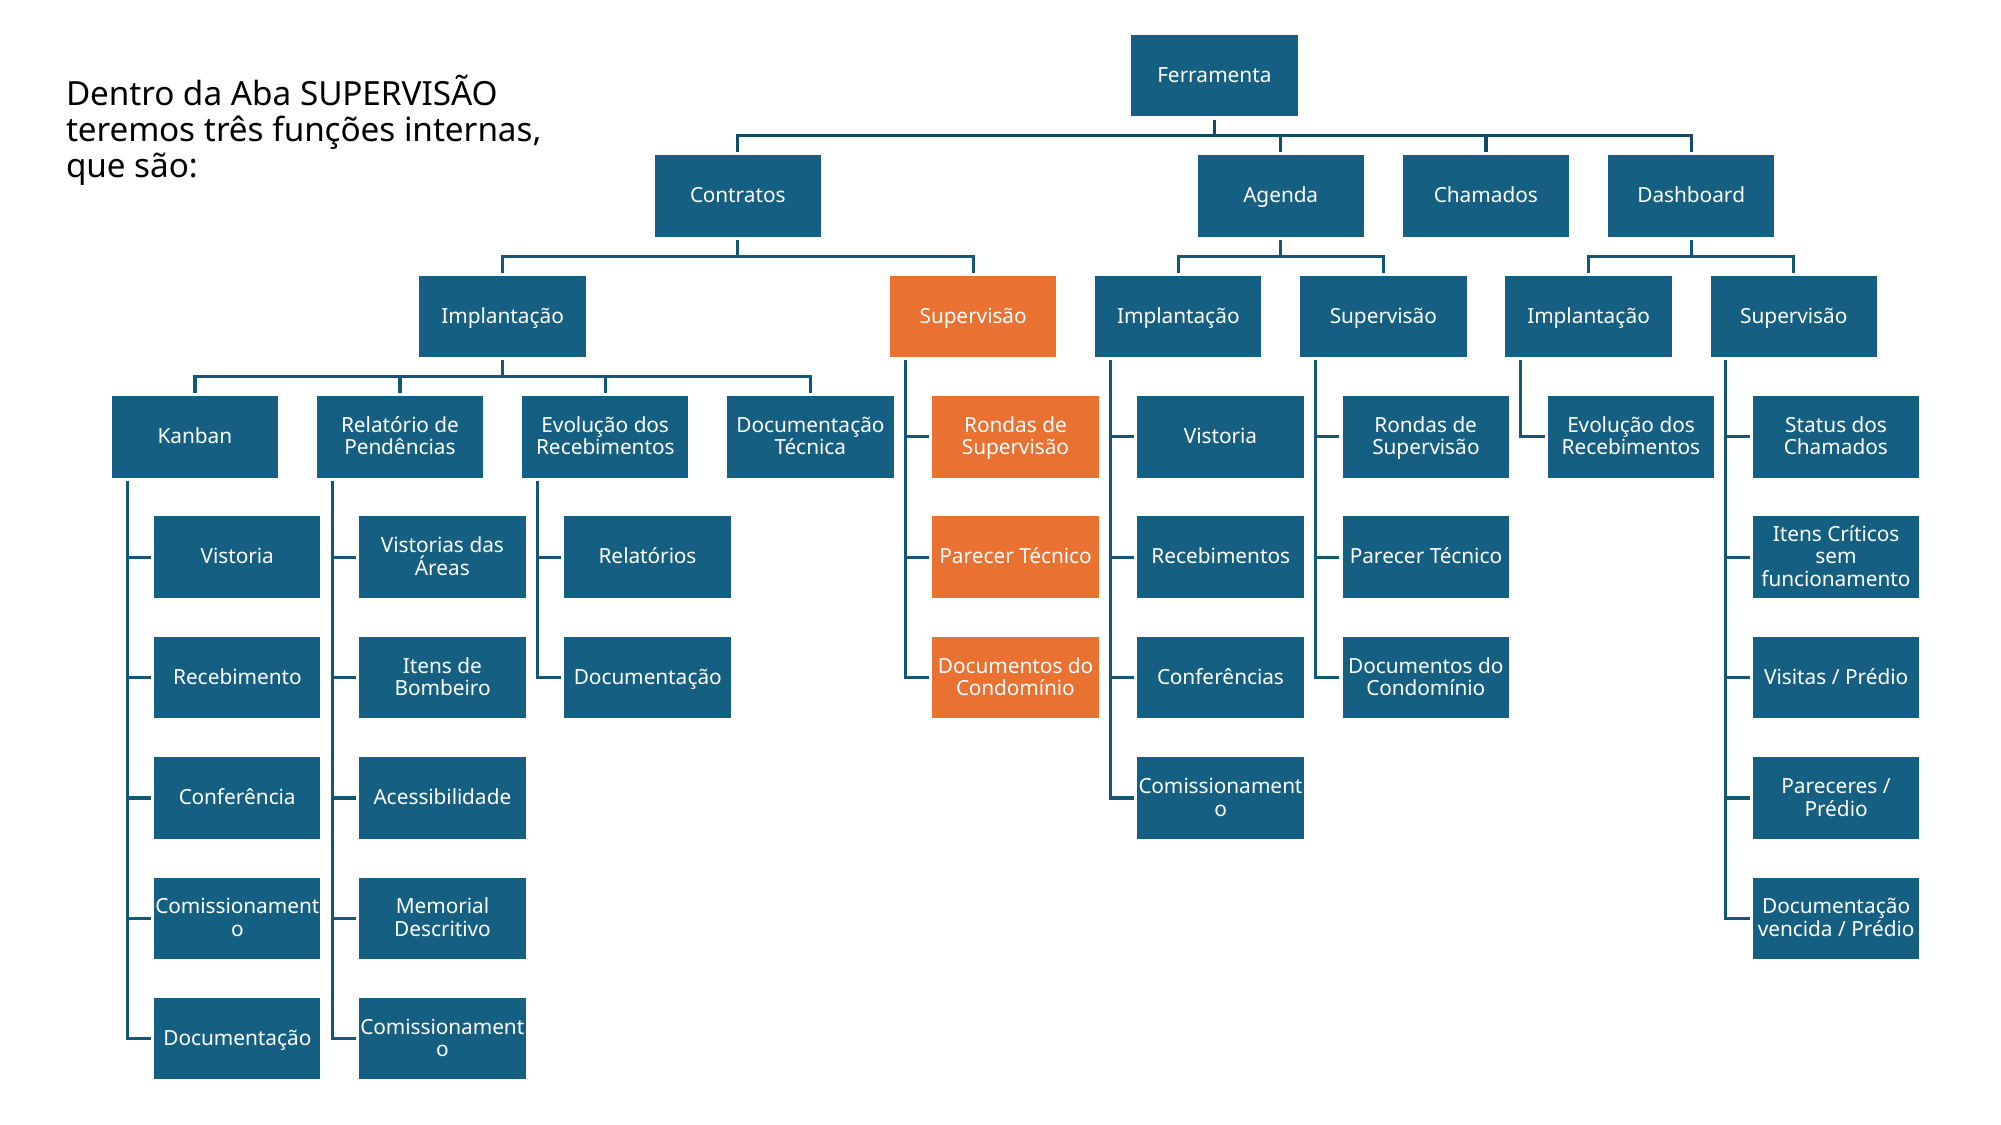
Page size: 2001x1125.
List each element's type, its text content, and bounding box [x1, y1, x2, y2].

text_box Supervisão [1708, 274, 1879, 359]
text_box Documentos do Condomínio [1341, 635, 1511, 720]
text_box Parecer Técnico [930, 514, 1101, 600]
text_box Itens Críticos sem funcionamento [1751, 514, 1921, 600]
text_box Dentro da Aba SUPERVISÃO teremos três funções internas, que são: [51, 43, 594, 218]
text_box Comissionamento [1135, 755, 1306, 841]
text_box Conferências [1135, 635, 1306, 720]
text_box Visitas / Prédio [1751, 635, 1921, 720]
text_box Documentação Técnica [725, 394, 896, 480]
text_box Recebimentos [1135, 514, 1306, 600]
text_box Rondas de Supervisão [1341, 394, 1511, 480]
text_box Rondas de Supervisão [930, 394, 1101, 480]
text_box Evolução dos Recebimentos [520, 394, 690, 480]
text_box Documentação vencida / Prédio [1751, 875, 1921, 961]
text_box Implantação [1093, 274, 1263, 359]
text_box Pareceres / Prédio [1751, 755, 1921, 841]
text_box Vistorias das Áreas [357, 514, 528, 600]
text_box Status dos Chamados [1751, 394, 1921, 480]
text_box Evolução dos Recebimentos [1546, 394, 1716, 480]
text_box Agenda [1196, 153, 1366, 239]
text_box Parecer Técnico [1341, 514, 1511, 600]
text_box Kanban [110, 394, 280, 480]
text_box Vistoria [1135, 394, 1306, 480]
text_box Documentação [152, 996, 323, 1082]
text_box Dashboard [1606, 153, 1776, 239]
text_box Comissionamento [152, 875, 323, 961]
text_box Documentação [562, 635, 733, 720]
text_box Contratos [653, 153, 823, 239]
text_box Itens de Bombeiro [357, 635, 528, 720]
text_box Vistoria [152, 514, 323, 600]
text_box Comissionamento [357, 996, 528, 1082]
text_box Relatório de Pendências [315, 394, 485, 480]
text_box Documentos do Condomínio [930, 635, 1101, 720]
text_box Chamados [1401, 153, 1571, 239]
text_box Memorial Descritivo [357, 875, 528, 961]
text_box Conferência [152, 755, 323, 841]
text_box Relatórios [562, 514, 733, 600]
text_box Acessibilidade [357, 755, 528, 841]
text_box Recebimento [152, 635, 323, 720]
text_box Supervisão [1298, 274, 1469, 359]
text_box Ferramenta [1129, 33, 1300, 119]
text_box Implantação [1503, 274, 1674, 359]
text_box Implantação [417, 274, 588, 359]
text_box Supervisão [888, 274, 1058, 359]
